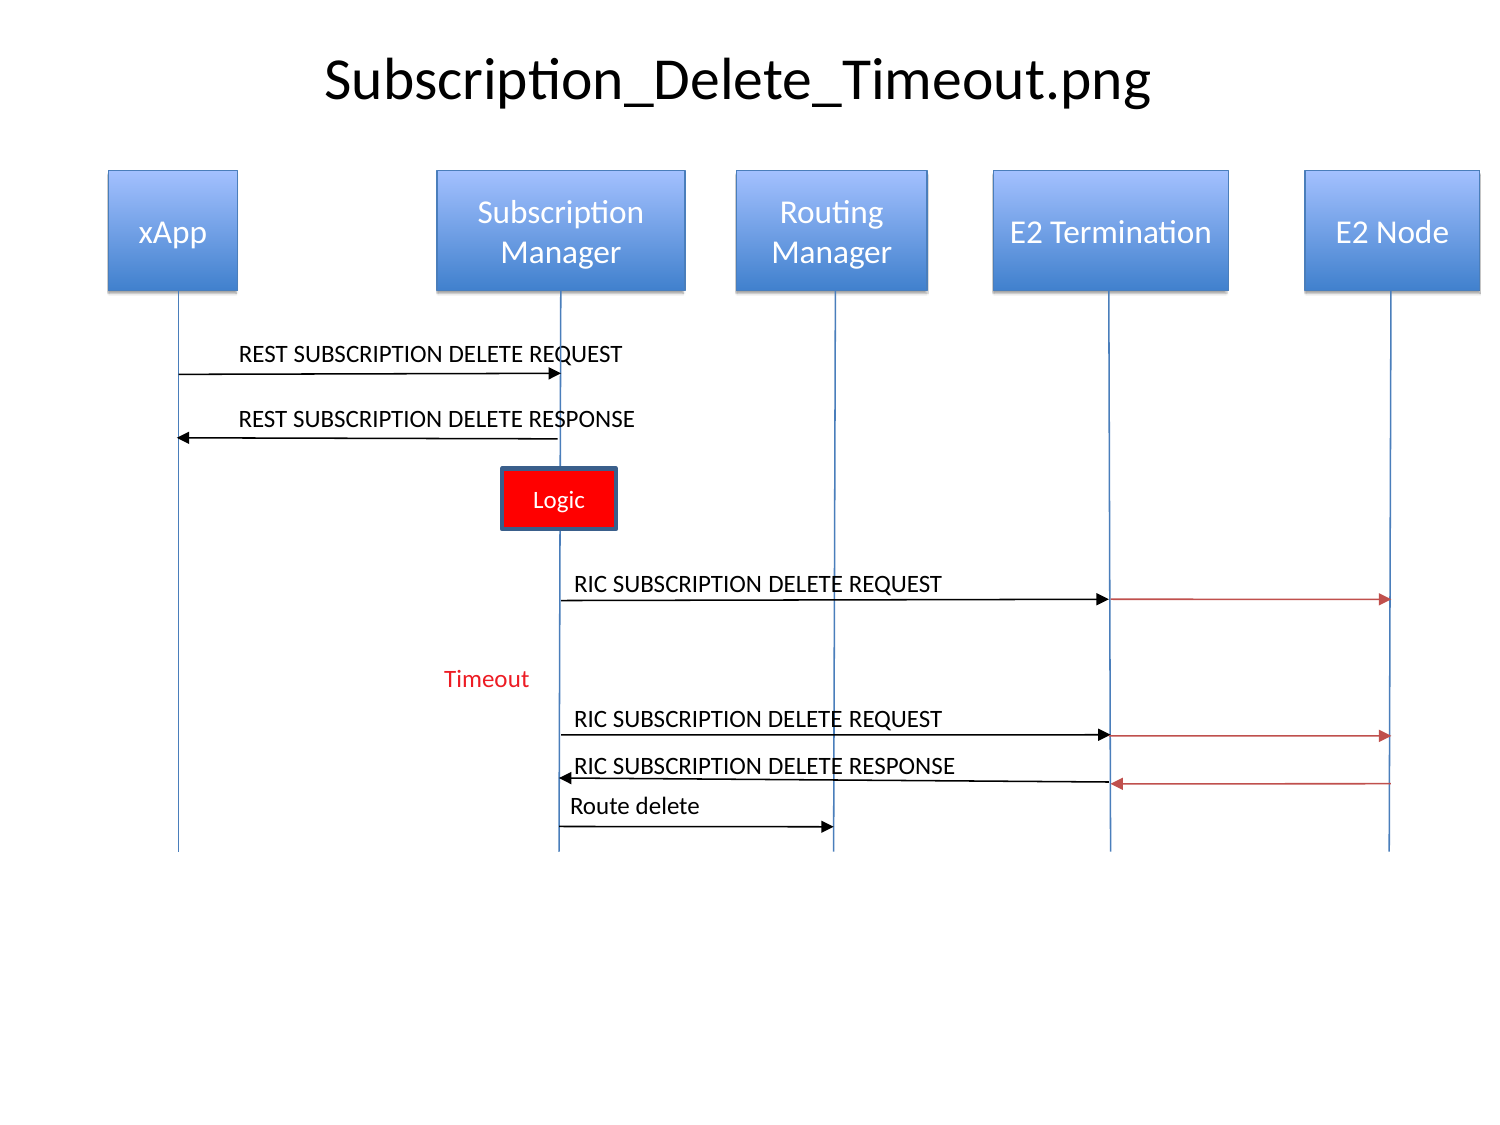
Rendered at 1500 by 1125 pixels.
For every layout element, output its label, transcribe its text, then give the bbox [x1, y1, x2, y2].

text_box RIC SUBSCRIPTION DELETE RESPONSE [559, 742, 1075, 788]
title Subscription_Delete_Timeout.png [63, 32, 1414, 120]
text_box Timeout [429, 654, 573, 700]
text_box Routing Manager [736, 170, 928, 291]
text_box E2 Node [1305, 170, 1480, 291]
text_box RIC SUBSCRIPTION DELETE REQUEST [559, 559, 1063, 605]
text_box xApp [108, 170, 238, 291]
text_box Route delete [555, 781, 762, 827]
text_box REST SUBSCRIPTION DELETE REQUEST [224, 330, 559, 373]
text_box REST SUBSCRIPTION DELETE RESPONSE [223, 395, 651, 441]
text_box Subscription Manager [437, 170, 686, 291]
text_box RIC SUBSCRIPTION DELETE REQUEST [559, 695, 1063, 741]
text_box E2 Termination [993, 170, 1229, 291]
text_box Logic [502, 468, 617, 530]
text_box REST SUBSCRIPTION DELETE REQUEST [562, 330, 639, 376]
